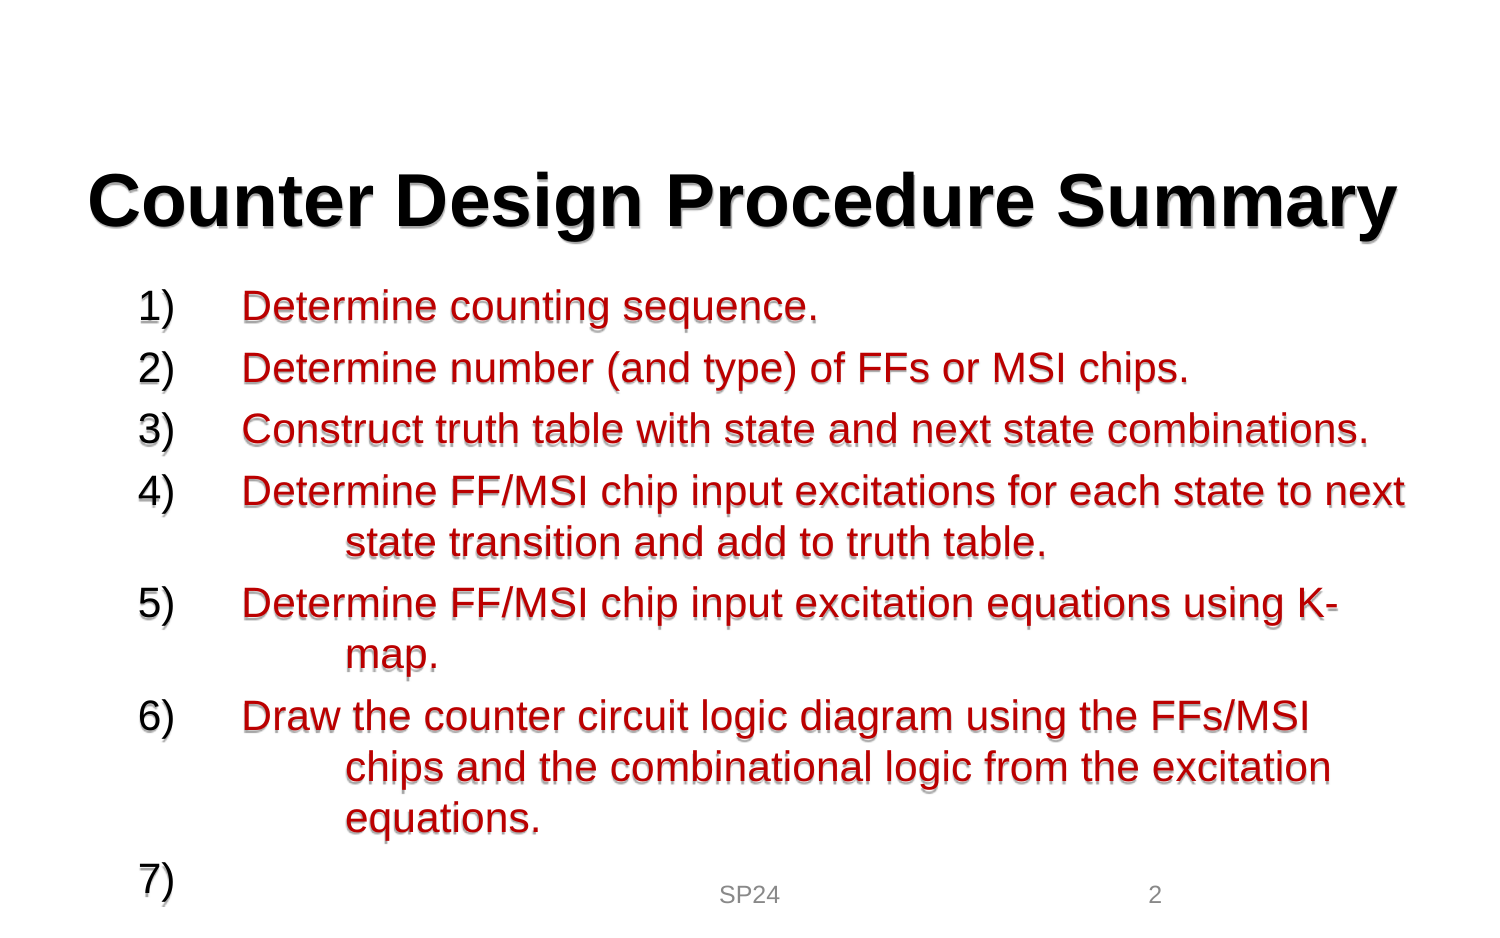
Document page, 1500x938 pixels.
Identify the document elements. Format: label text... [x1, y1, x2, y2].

list Determine counting sequence. Determine number (and type) of FFs or MSI chips. Construct truth table with state and next state combinations. Determine FF/MSI chip input excitations for each state to next state transition and add to truth table. Determine FF/MSI chip input excitation equations using K-map. Draw the counter circuit logic diagram using the FFs/MSI chips and the combinational logic from the excitation equations. [122, 270, 1434, 849]
slide_number <number> [1133, 868, 1471, 919]
footer SP24 [496, 868, 1004, 919]
title Counter Design Procedure Summary [72, 143, 1434, 251]
